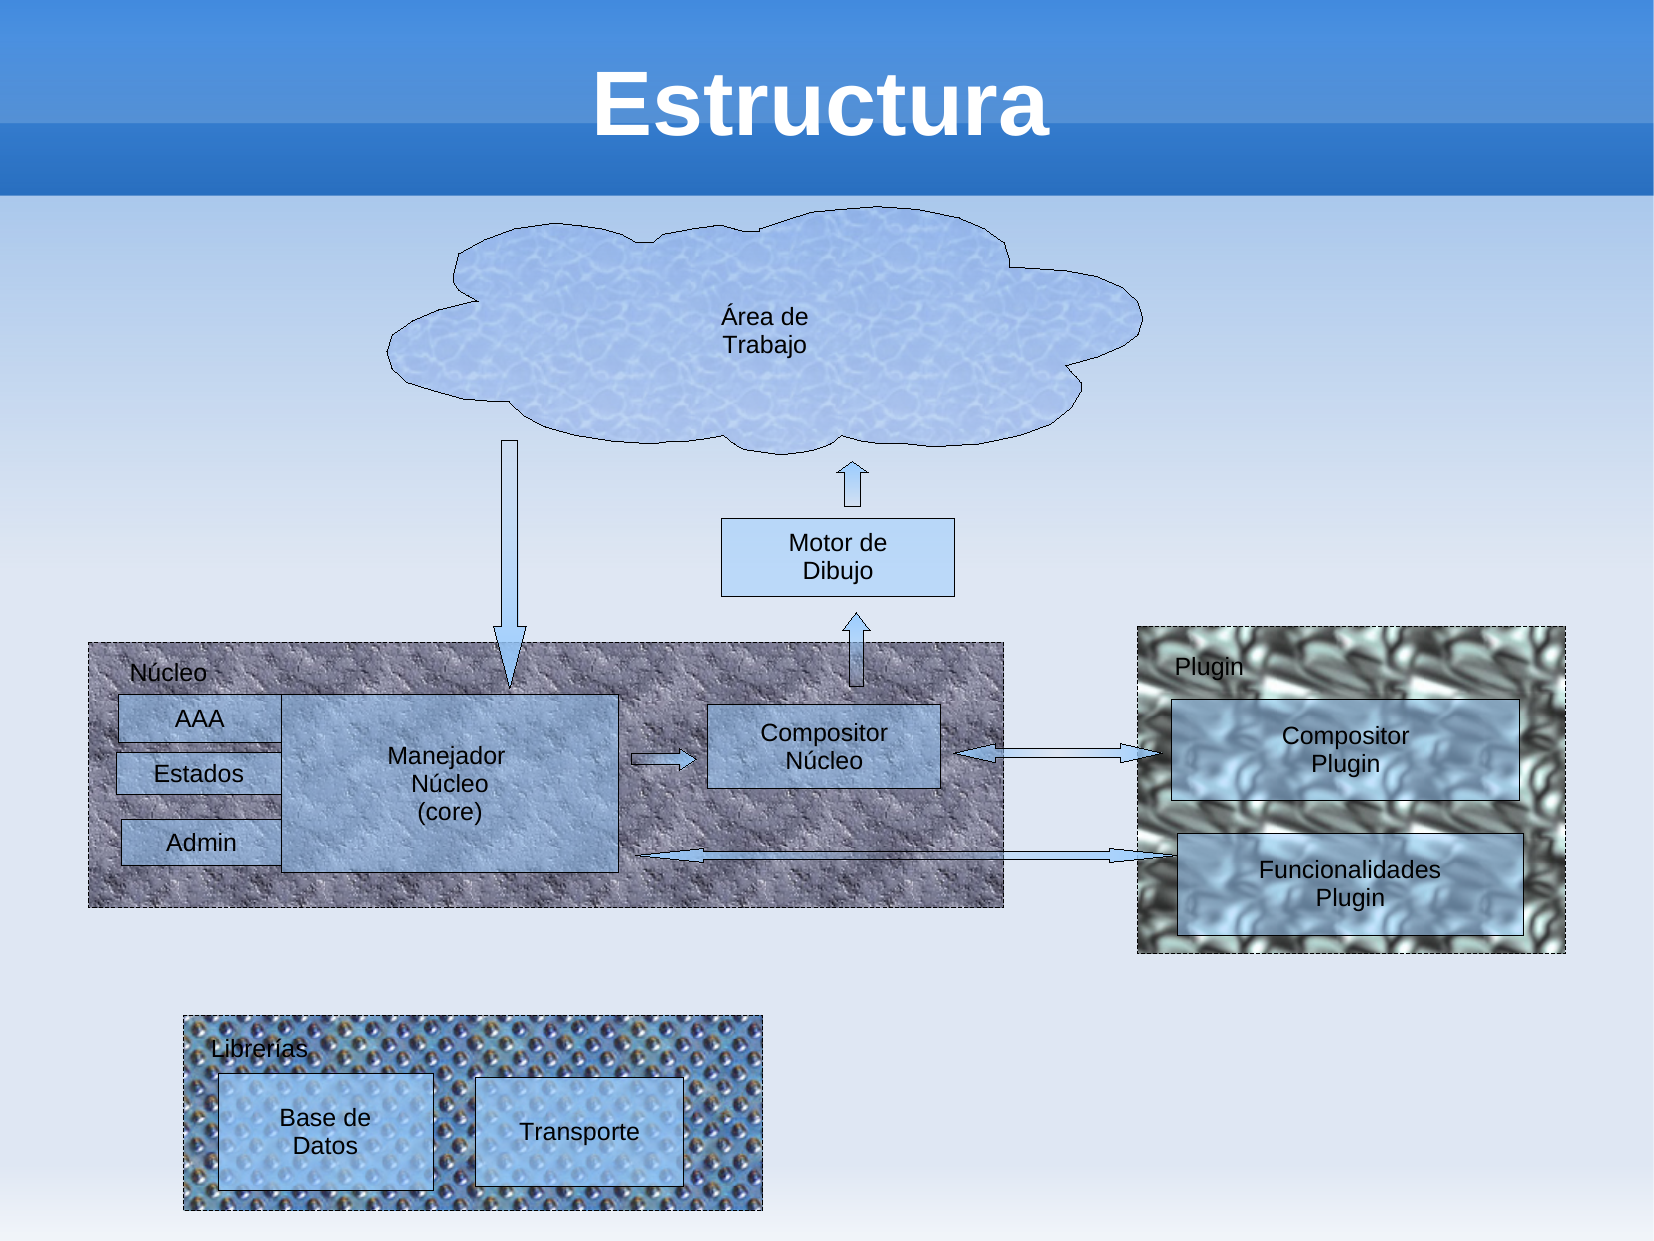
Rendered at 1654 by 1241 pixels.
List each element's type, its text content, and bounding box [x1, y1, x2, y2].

text_box Transporte [475, 1077, 684, 1187]
text_box [88, 440, 1566, 954]
text_box Motor de Dibujo [721, 518, 955, 597]
picture [0, 0, 1654, 1241]
text_box Compositor Plugin [1171, 699, 1520, 801]
title Estructura [76, 7, 1565, 200]
text_box Base de Datos [218, 1073, 434, 1191]
text_box Área de Trabajo [386, 206, 1143, 455]
text_box Manejador Núcleo (core) [281, 694, 619, 873]
text_box [183, 1015, 763, 1211]
text_box Compositor Núcleo [707, 704, 941, 789]
text_box Plugin [1159, 645, 1296, 726]
text_box Estados [116, 752, 282, 795]
text_box Admin [121, 819, 282, 866]
text_box [836, 461, 869, 507]
text_box Funcionalidades Plugin [1177, 833, 1524, 936]
text_box Núcleo [114, 651, 249, 732]
text_box AAA [118, 694, 282, 743]
text_box Librerías [196, 1027, 385, 1108]
